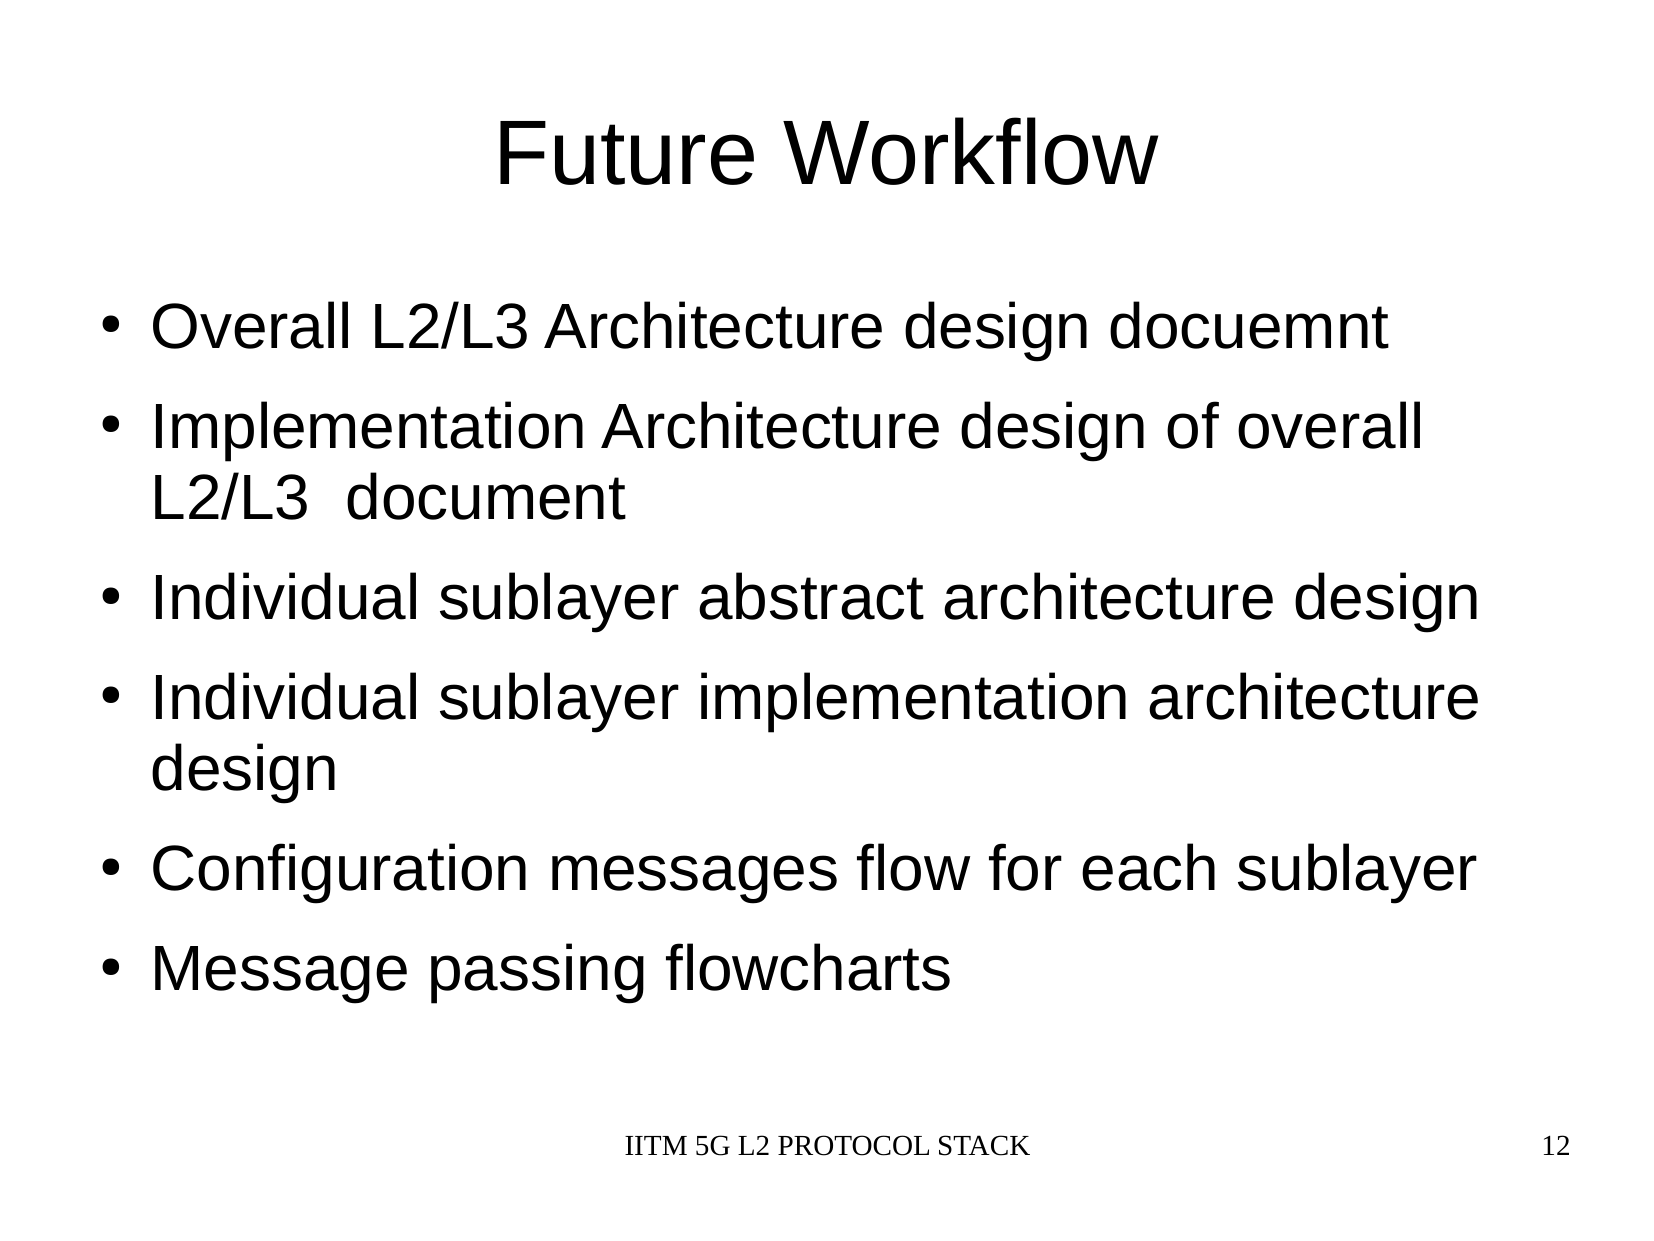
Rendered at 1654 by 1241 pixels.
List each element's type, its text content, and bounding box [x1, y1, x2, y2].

title Future Workflow [82, 49, 1571, 257]
list Overall L2/L3 Architecture design docuemnt Implementation Architecture design of overall L2/L3 document Individual sublayer abstract architecture design Individual sublayer implementation architecture design Configuration messages flow for each sublayer Message passing flowcharts [82, 290, 1571, 1010]
